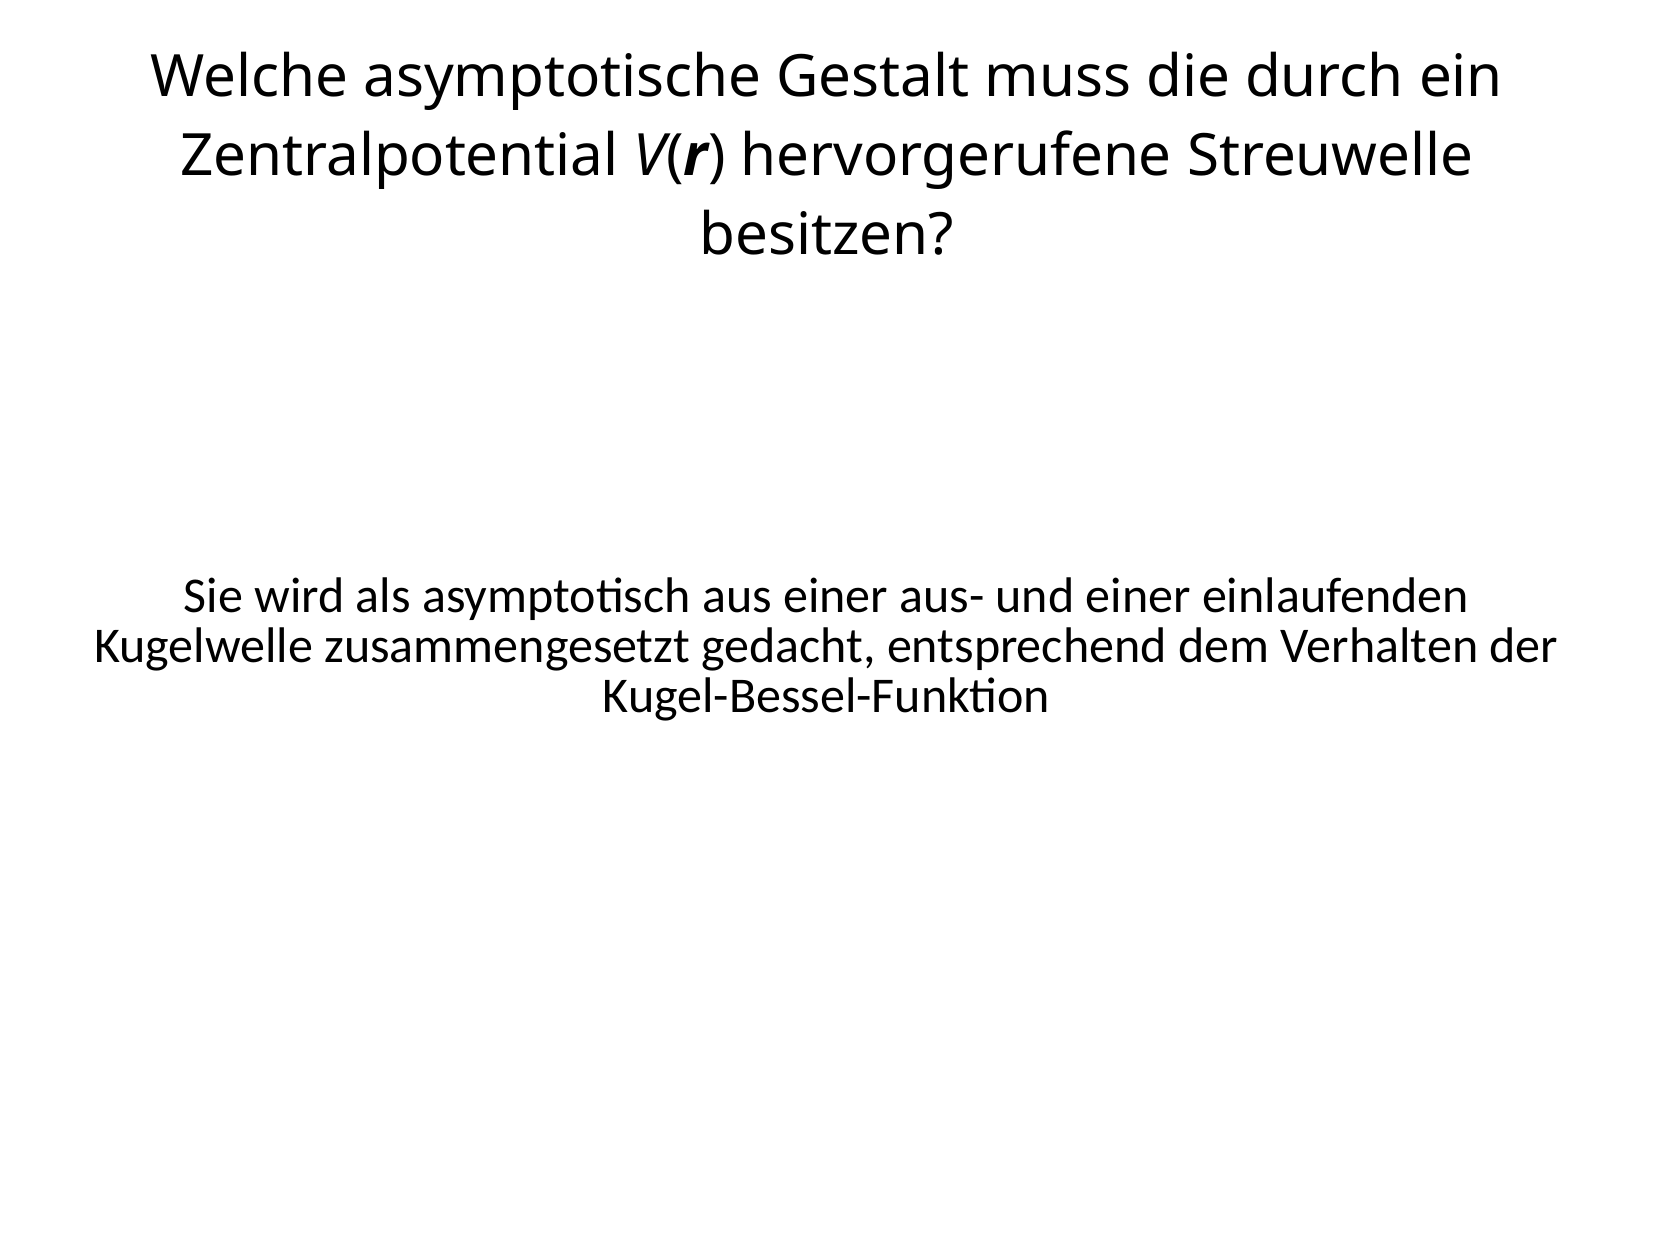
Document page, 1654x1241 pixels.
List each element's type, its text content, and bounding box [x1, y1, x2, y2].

subtitle Sie wird als asymptotisch aus einer aus- und einer einlaufenden Kugelwelle zusammengesetzt gedacht, entsprechend dem Verhalten der Kugel-Bessel-Funktion [82, 290, 1571, 1010]
title Welche asymptotische Gestalt muss die durch ein Zentralpotential V(r) hervorgerufene Streuwelle besitzen? [82, 49, 1571, 257]
